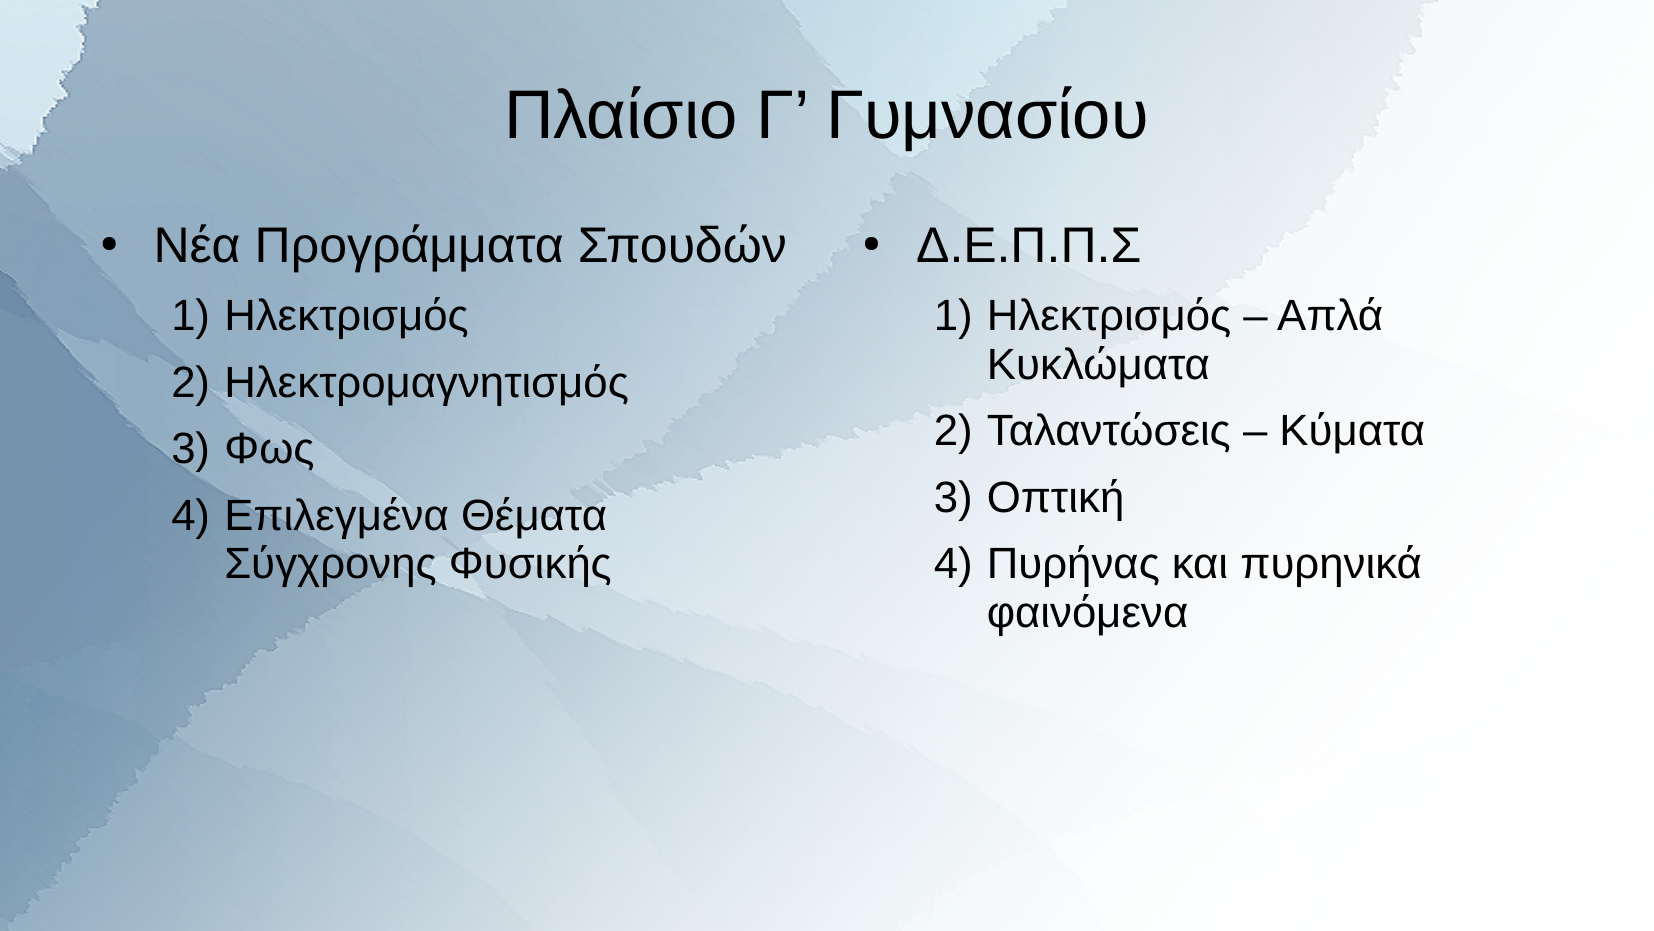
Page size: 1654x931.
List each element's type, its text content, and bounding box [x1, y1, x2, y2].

list Δ.Ε.Π.Π.Σ Ηλεκτρισμός – Απλά Κυκλώματα Ταλαντώσεις – Κύματα Οπτική Πυρήνας και πυρηνικά φαινόμενα [845, 217, 1572, 758]
picture [0, 0, 1654, 931]
list Νέα Προγράμματα Σπουδών Ηλεκτρισμός Ηλεκτρομαγνητισμός Φως Επιλεγμένα Θέματα Σύγχρονης Φυσικής [82, 217, 809, 758]
title Πλαίσιο Γ’ Γυμνασίου [82, 37, 1571, 193]
